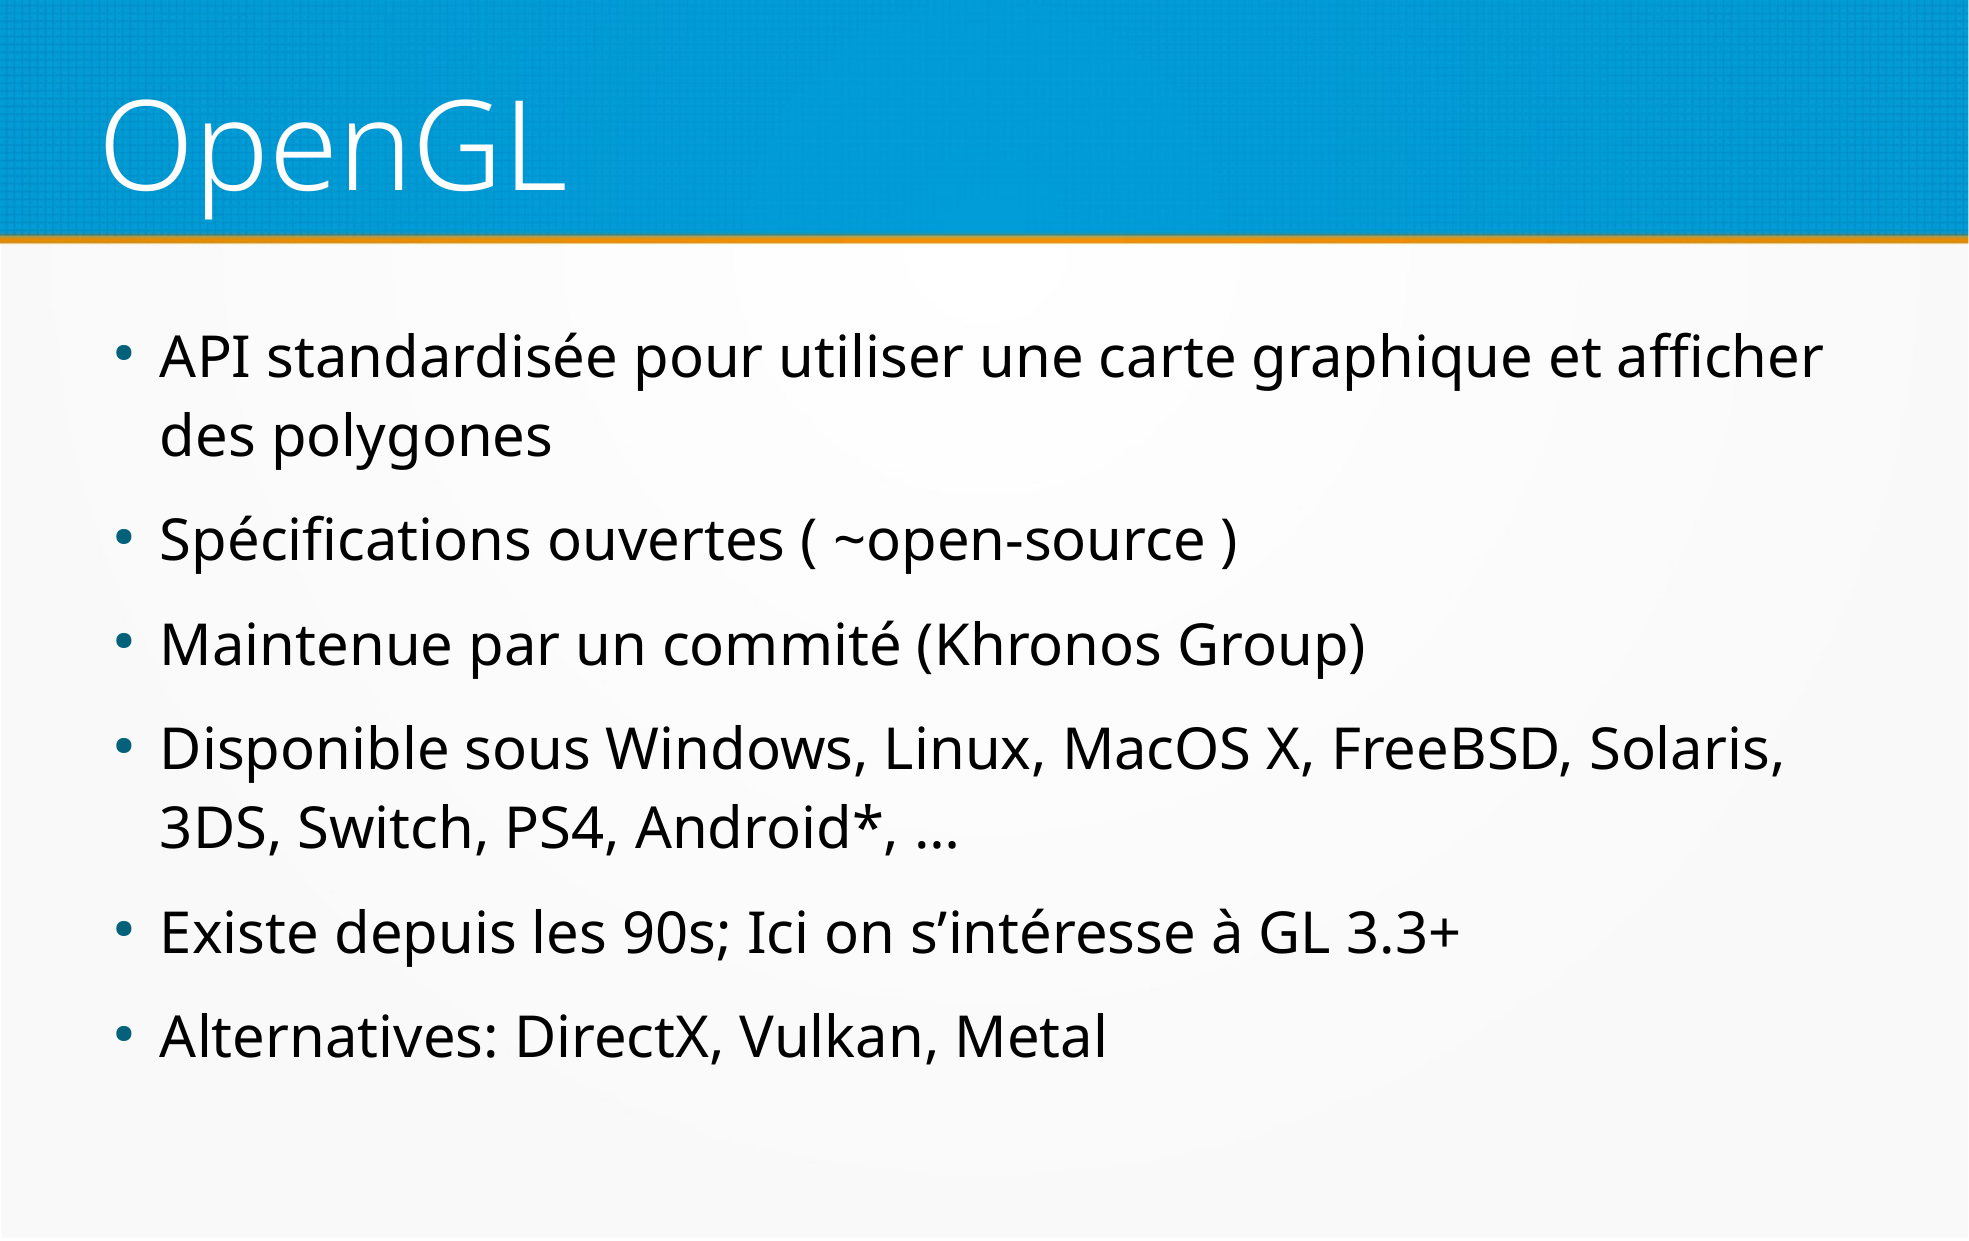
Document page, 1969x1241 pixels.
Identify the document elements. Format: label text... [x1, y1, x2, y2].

picture [0, 233, 1969, 1241]
title OpenGL [98, 19, 1870, 227]
list API standardisée pour utiliser une carte graphique et afficher des polygones Spécifications ouvertes ( ~open-source ) Maintenue par un commité (Khronos Group) Disponible sous Windows, Linux, MacOS X, FreeBSD, Solaris, 3DS, Switch, PS4, Android*, … Existe depuis les 90s; Ici on s’intéresse à GL 3.3+ Alternatives: DirectX, Vulkan, Metal [98, 315, 1861, 1081]
